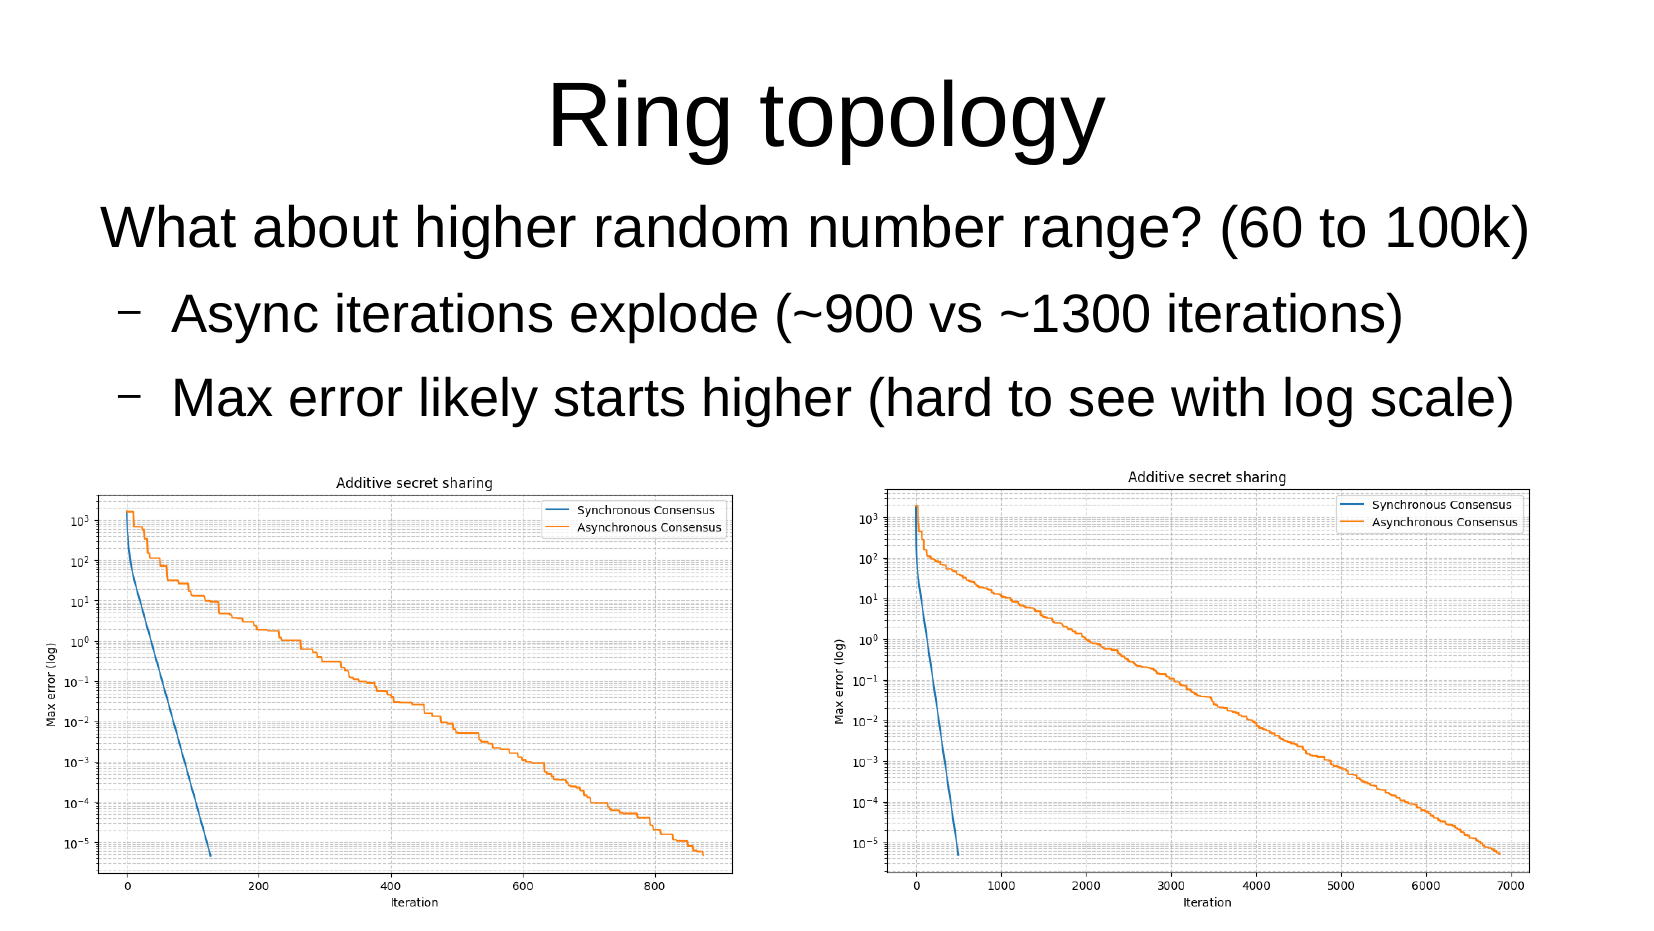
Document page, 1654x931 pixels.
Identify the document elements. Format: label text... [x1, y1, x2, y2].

title Ring topology [82, 37, 1571, 193]
picture [38, 468, 739, 916]
list What about higher random number range? (60 to 100k) Async iterations explode (~900 vs ~1300 iterations) Max error likely starts higher (hard to see with log scale) [29, 194, 1625, 587]
picture [826, 462, 1536, 916]
